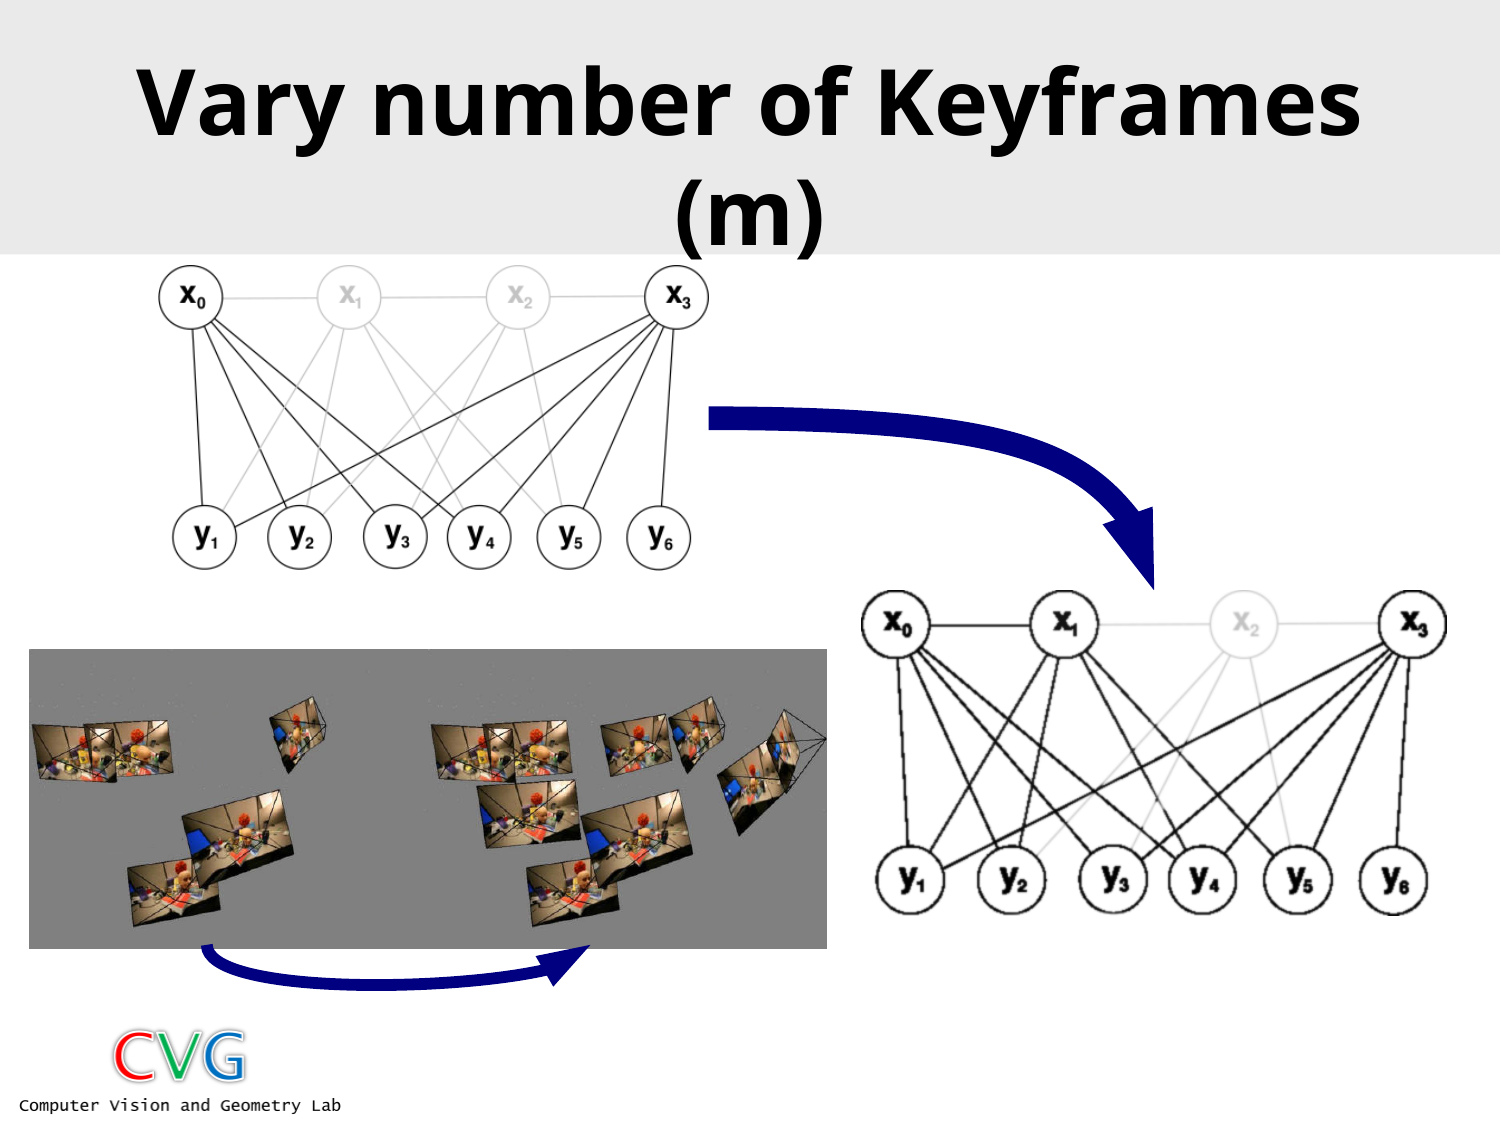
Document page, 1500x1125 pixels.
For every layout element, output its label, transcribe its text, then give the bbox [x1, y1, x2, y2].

picture [1, 996, 359, 1124]
picture [29, 649, 827, 949]
title Vary number of Keyframes (m) [114, 35, 1386, 271]
picture [158, 265, 709, 571]
picture [861, 590, 1447, 916]
